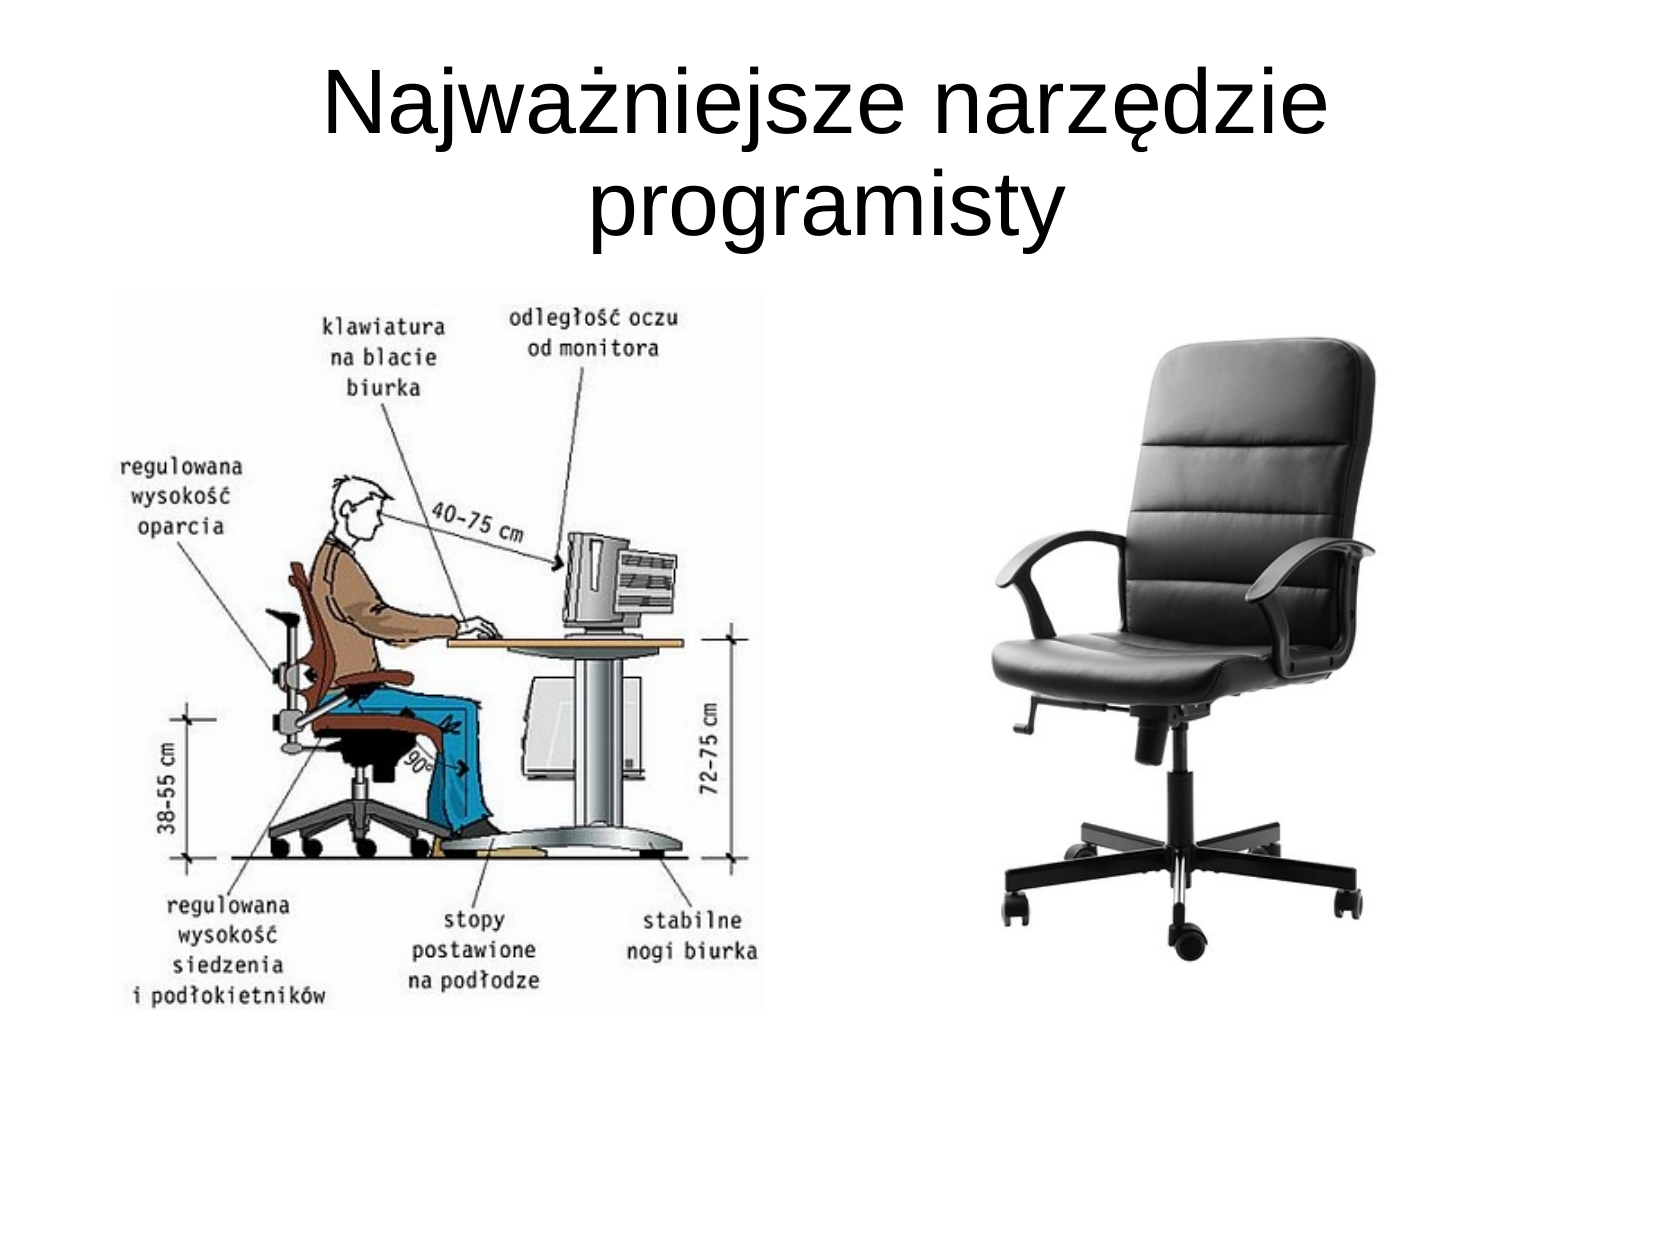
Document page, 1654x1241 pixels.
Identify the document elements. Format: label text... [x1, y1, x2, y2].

picture [111, 290, 764, 1010]
title Najważniejsze narzędzie programisty [82, 49, 1571, 257]
picture [828, 294, 1539, 1005]
